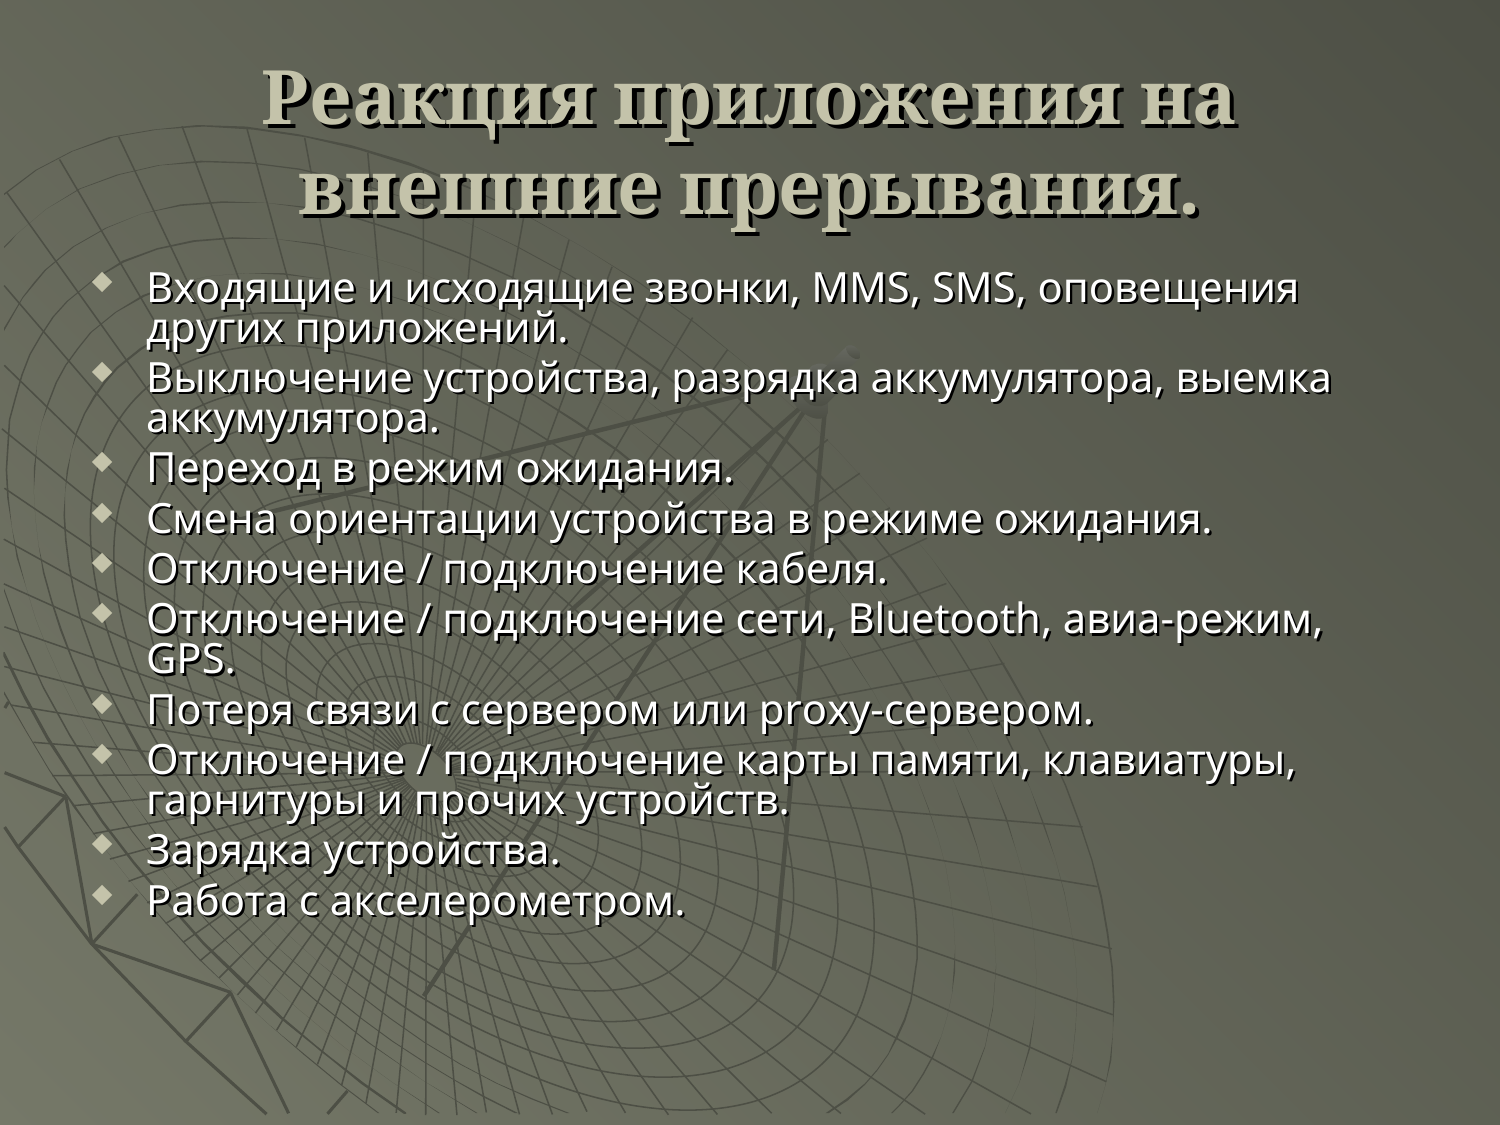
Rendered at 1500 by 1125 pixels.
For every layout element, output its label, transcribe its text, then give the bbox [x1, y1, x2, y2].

title Реакция приложения на внешние прерывания. [75, 41, 1426, 237]
list Входящие и исходящие звонки, MMS, SMS, оповещения других приложений. Выключение устройства, разрядка аккумулятора, выемка аккумулятора. Переход в режим ожидания. Смена ориентации устройства в режиме ожидания. Отключение / подключение кабеля. Отключение / подключение сети, Bluetooth, авиа-режим, GPS. Потеря связи с сервером или proxy-сервером. Отключение / подключение карты памяти, клавиатуры, гарнитуры и прочих устройств. Зарядка устройства. Работа с акселерометром. [75, 262, 1426, 1006]
